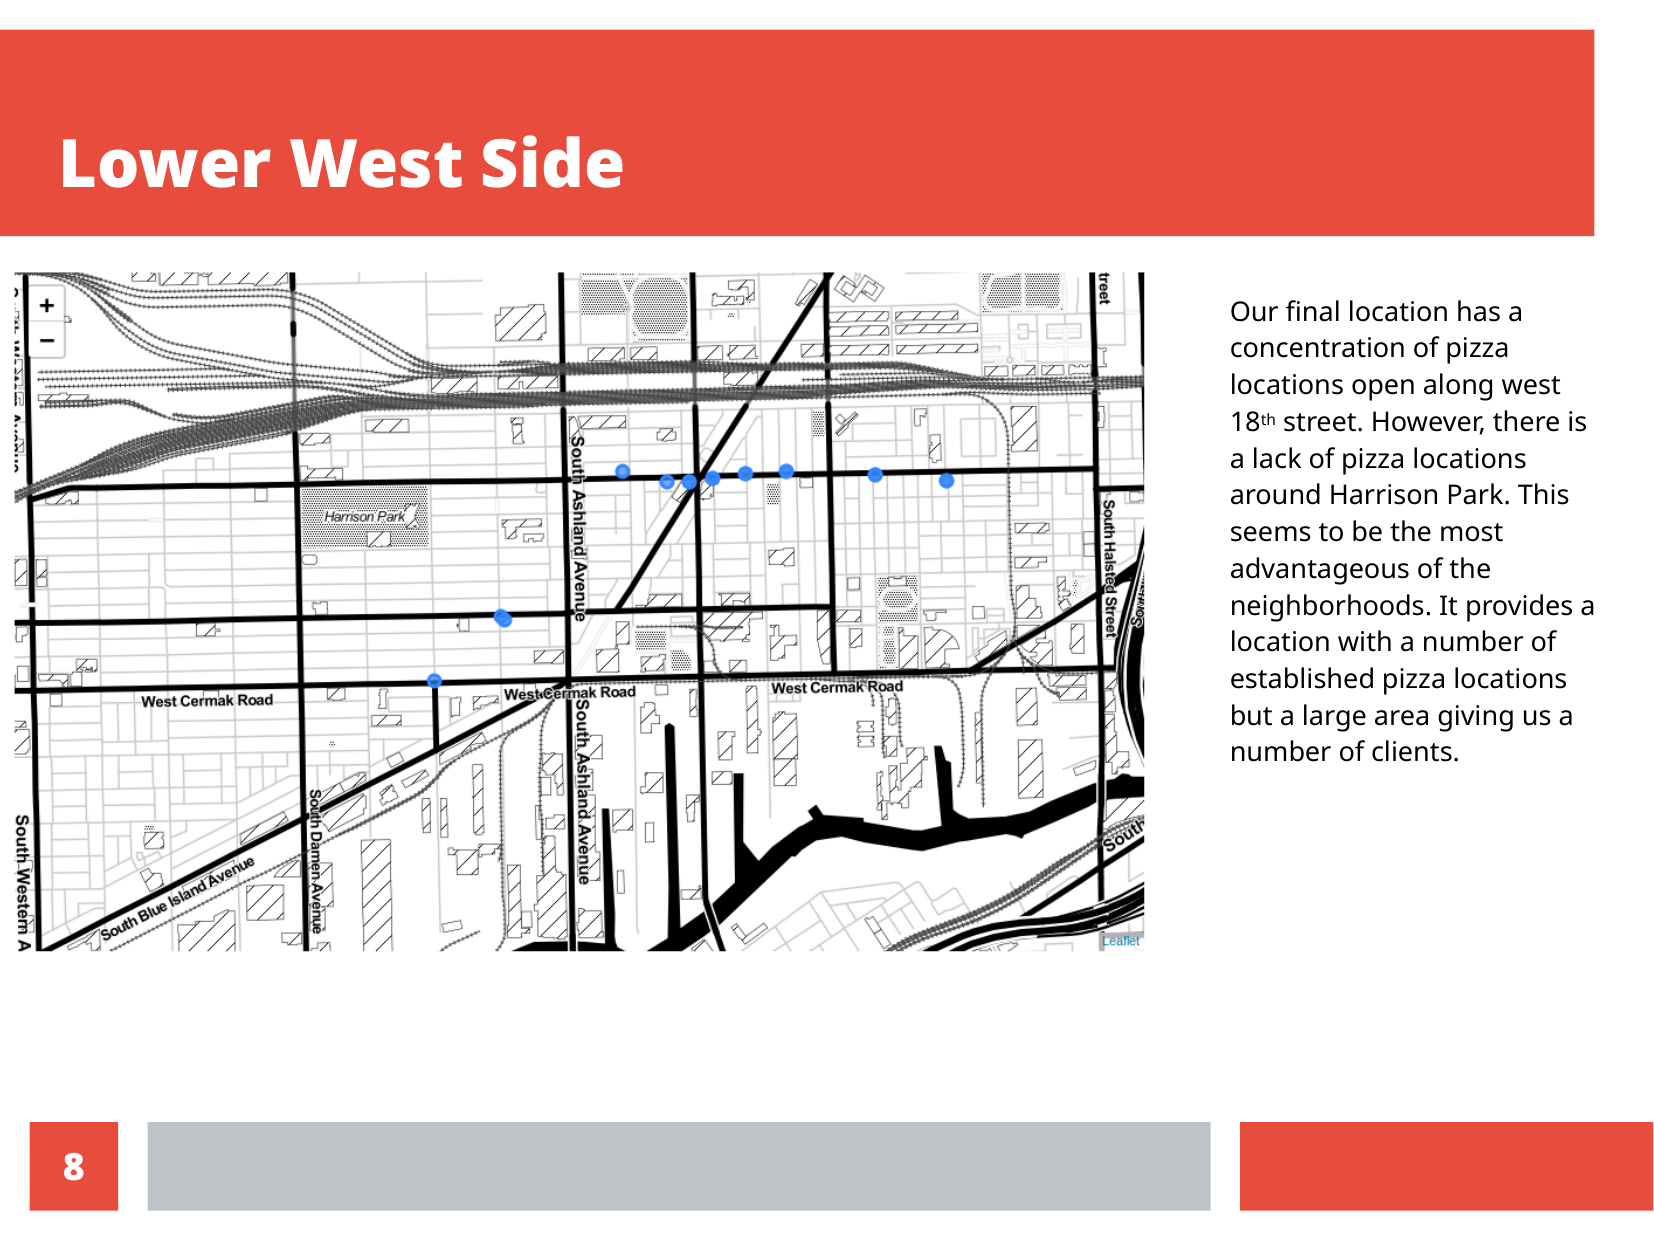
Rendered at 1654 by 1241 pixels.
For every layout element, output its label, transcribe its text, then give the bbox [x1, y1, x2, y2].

picture [10, 269, 1156, 963]
title Lower West Side [59, 59, 1595, 207]
text_box Our final location has a concentration of pizza locations open along west 18th street. However, there is a lack of pizza locations around Harrison Park. This seems to be the most advantageous of the neighborhoods. It provides a location with a number of established pizza locations but a large area giving us a number of clients. [1215, 285, 1621, 706]
